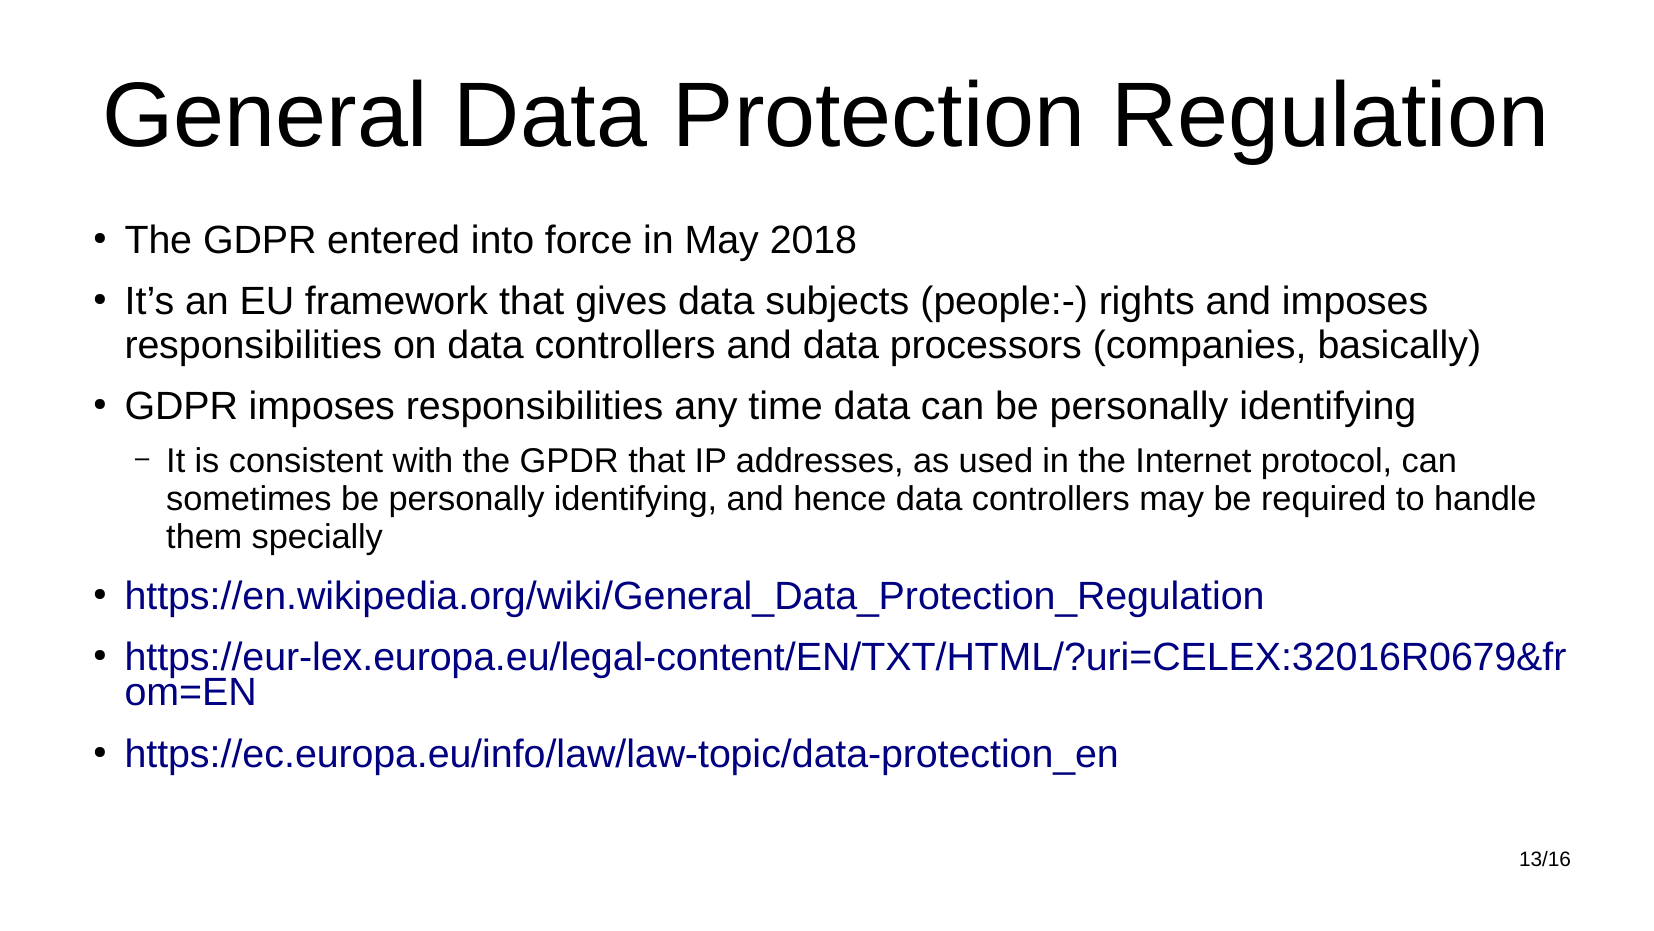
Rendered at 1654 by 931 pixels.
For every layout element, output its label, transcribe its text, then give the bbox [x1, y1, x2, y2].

title General Data Protection Regulation [82, 37, 1571, 193]
list The GDPR entered into force in May 2018 It’s an EU framework that gives data subjects (people:-) rights and imposes responsibilities on data controllers and data processors (companies, basically) GDPR imposes responsibilities any time data can be personally identifying It is consistent with the GPDR that IP addresses, as used in the Internet protocol, can sometimes be personally identifying, and hence data controllers may be required to handle them specially https://en.wikipedia.org/wiki/General_Data_Protection_Regulation https://eur-lex.europa.eu/legal-content/EN/TXT/HTML/?uri=CELEX:32016R0679&from=EN https://ec.europa.eu/info/law/law-topic/data-protection_en [82, 217, 1571, 758]
